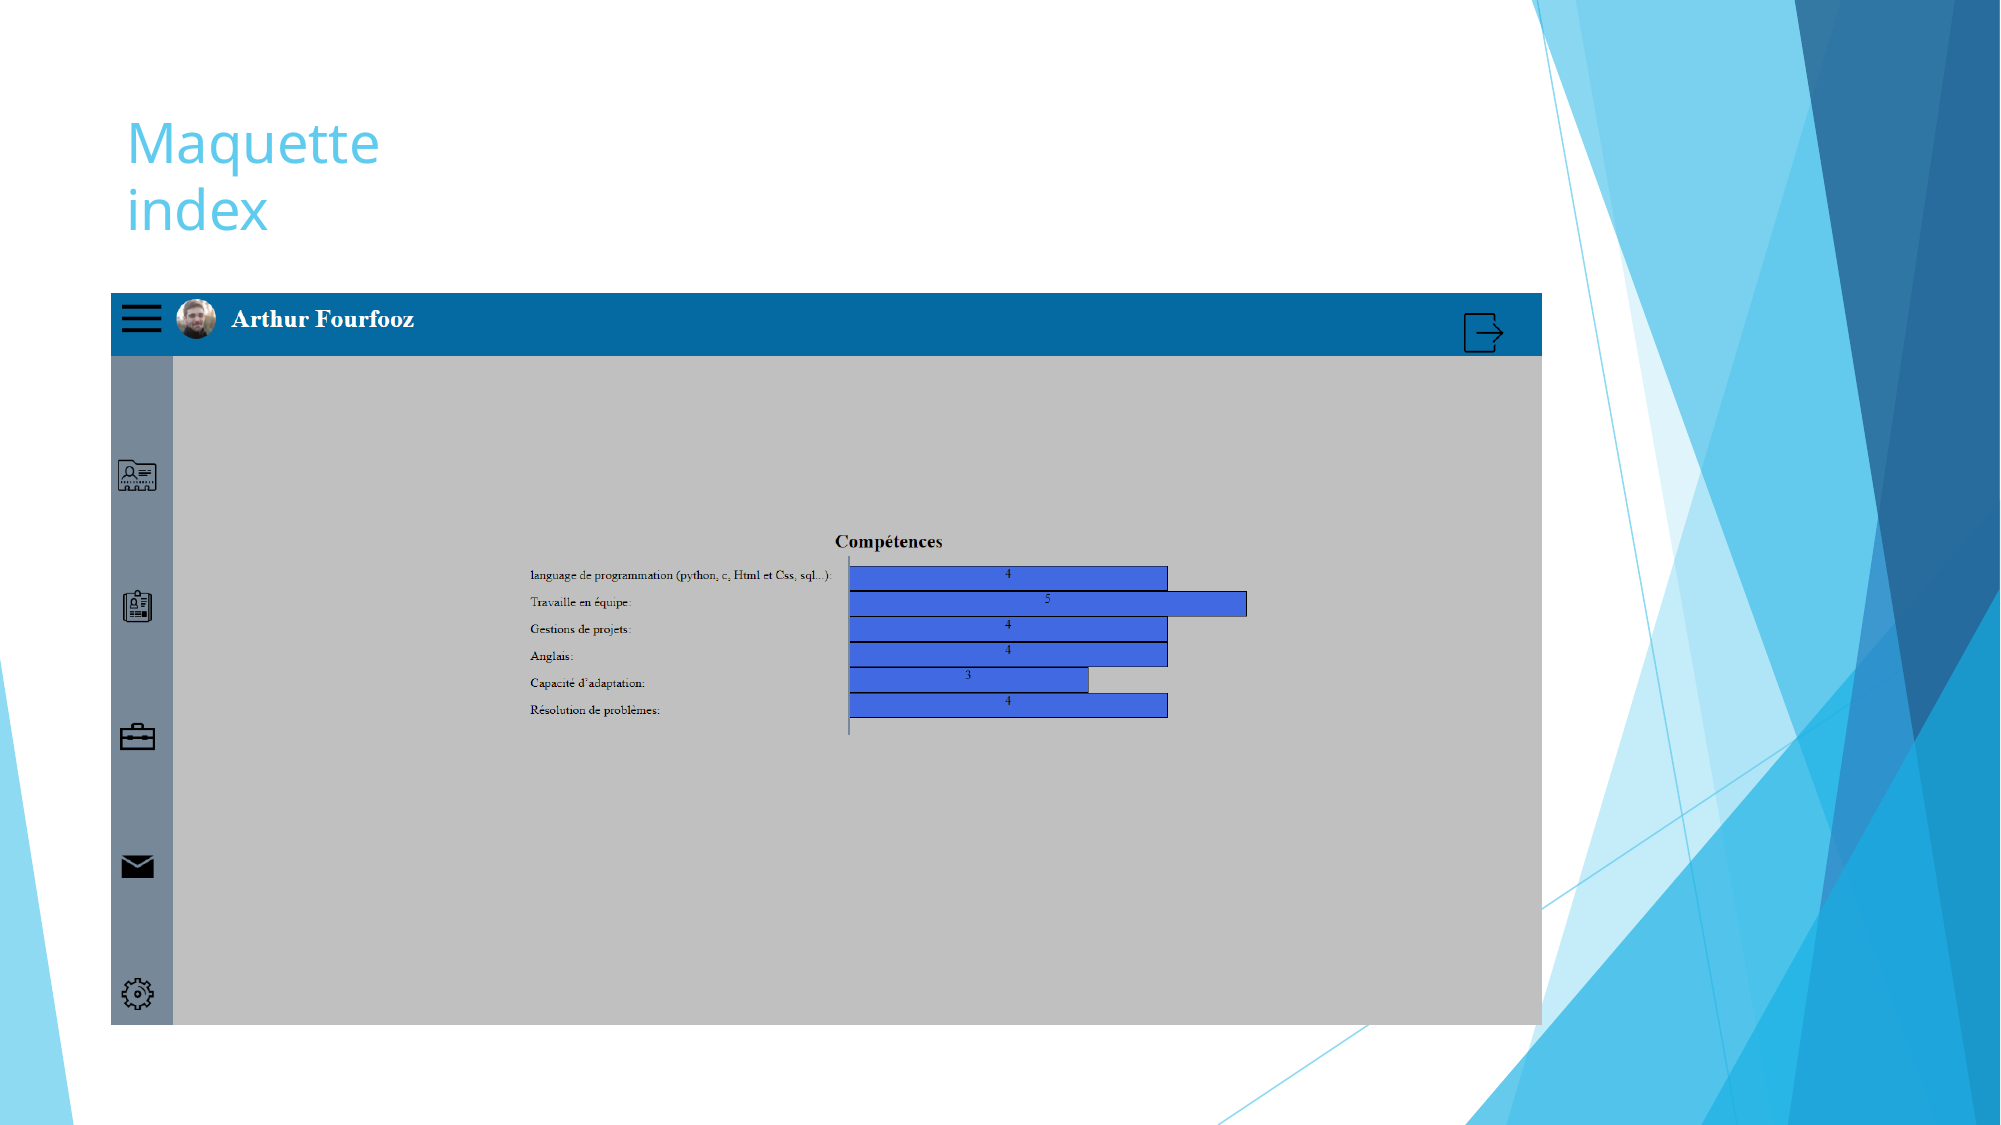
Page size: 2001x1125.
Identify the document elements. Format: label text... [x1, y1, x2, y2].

title Maquette index [111, 99, 1522, 293]
picture [111, 293, 1542, 1026]
